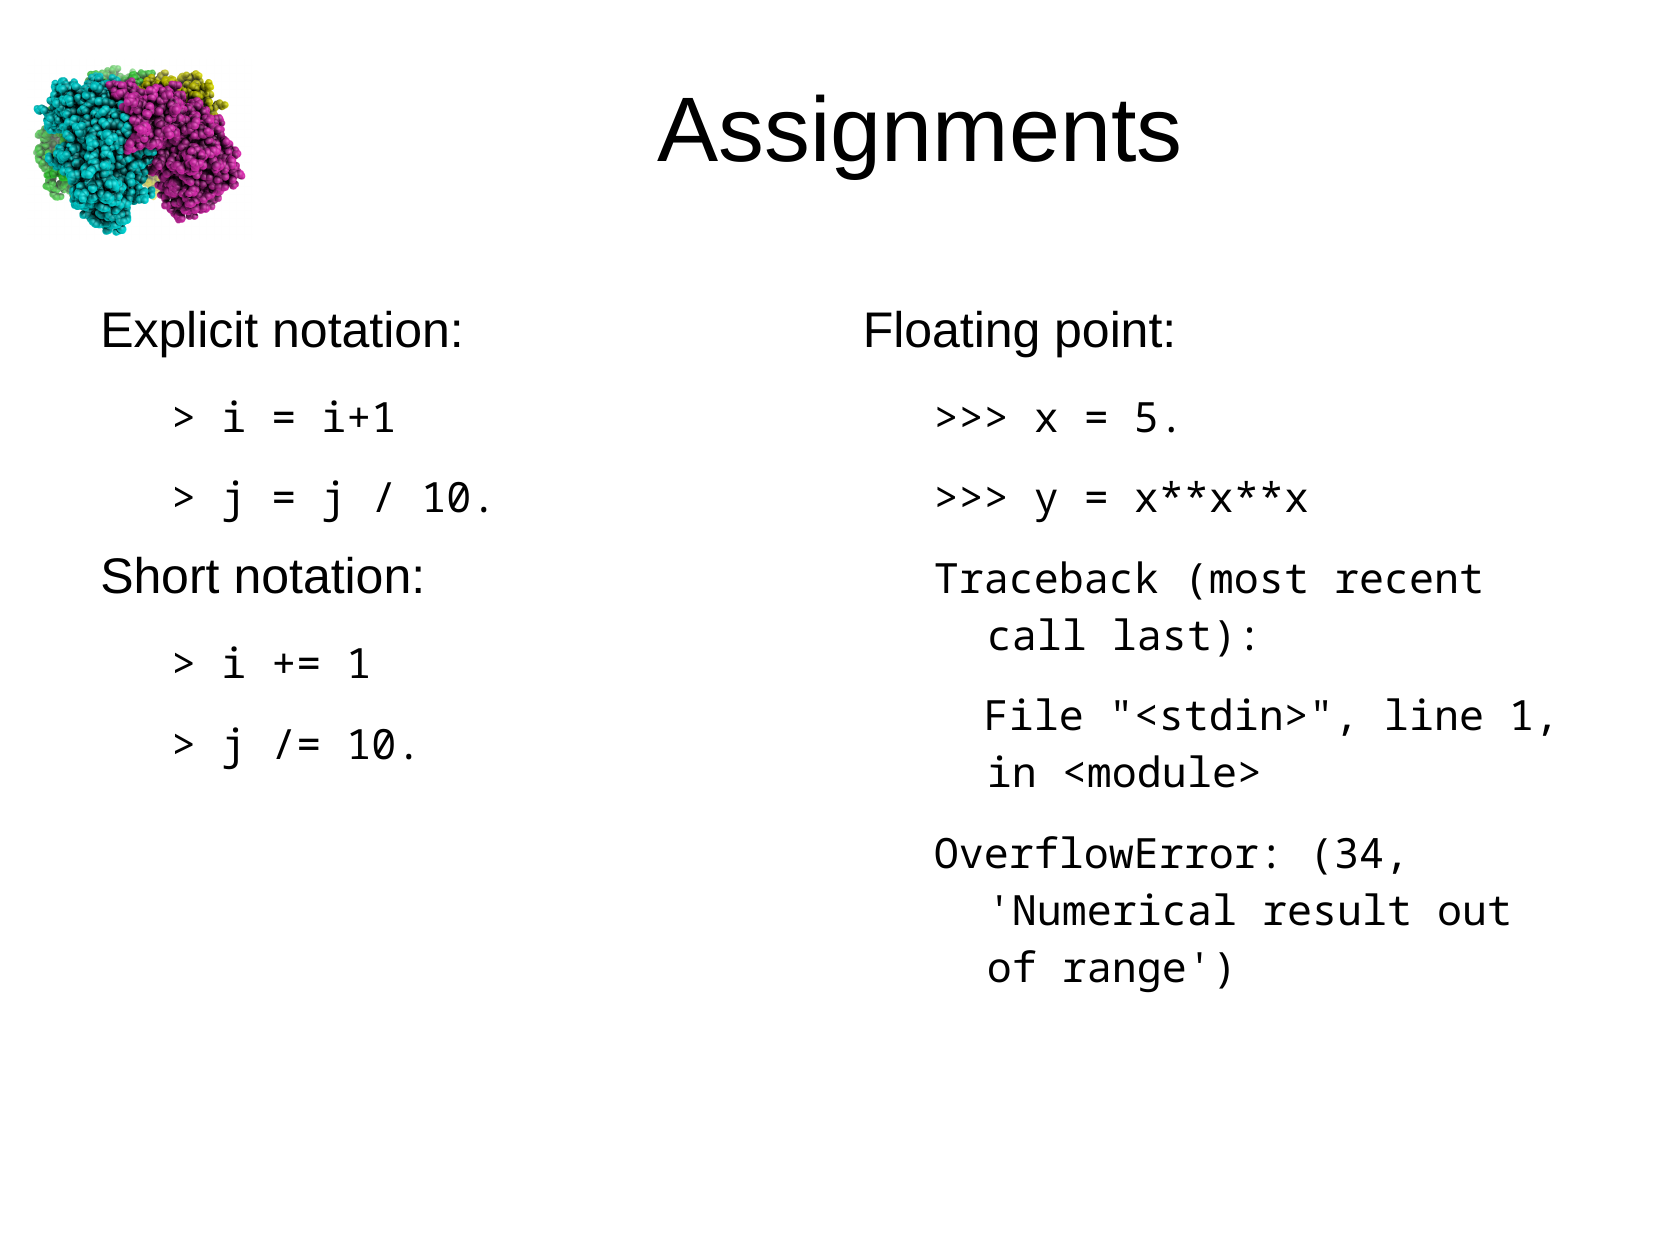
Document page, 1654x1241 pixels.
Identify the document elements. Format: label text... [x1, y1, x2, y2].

title Assignments [270, 25, 1571, 233]
list Explicit notation: > i = i+1 > j = j / 10. Short notation: > i += 1 > j /= 10. [82, 302, 809, 1106]
list Floating point: >>> x = 5. >>> y = x**x**x Traceback (most recent call last): File "<stdin>", line 1, in <module> OverflowError: (34, 'Numerical result out of range') [845, 302, 1572, 1106]
picture [27, 59, 253, 240]
